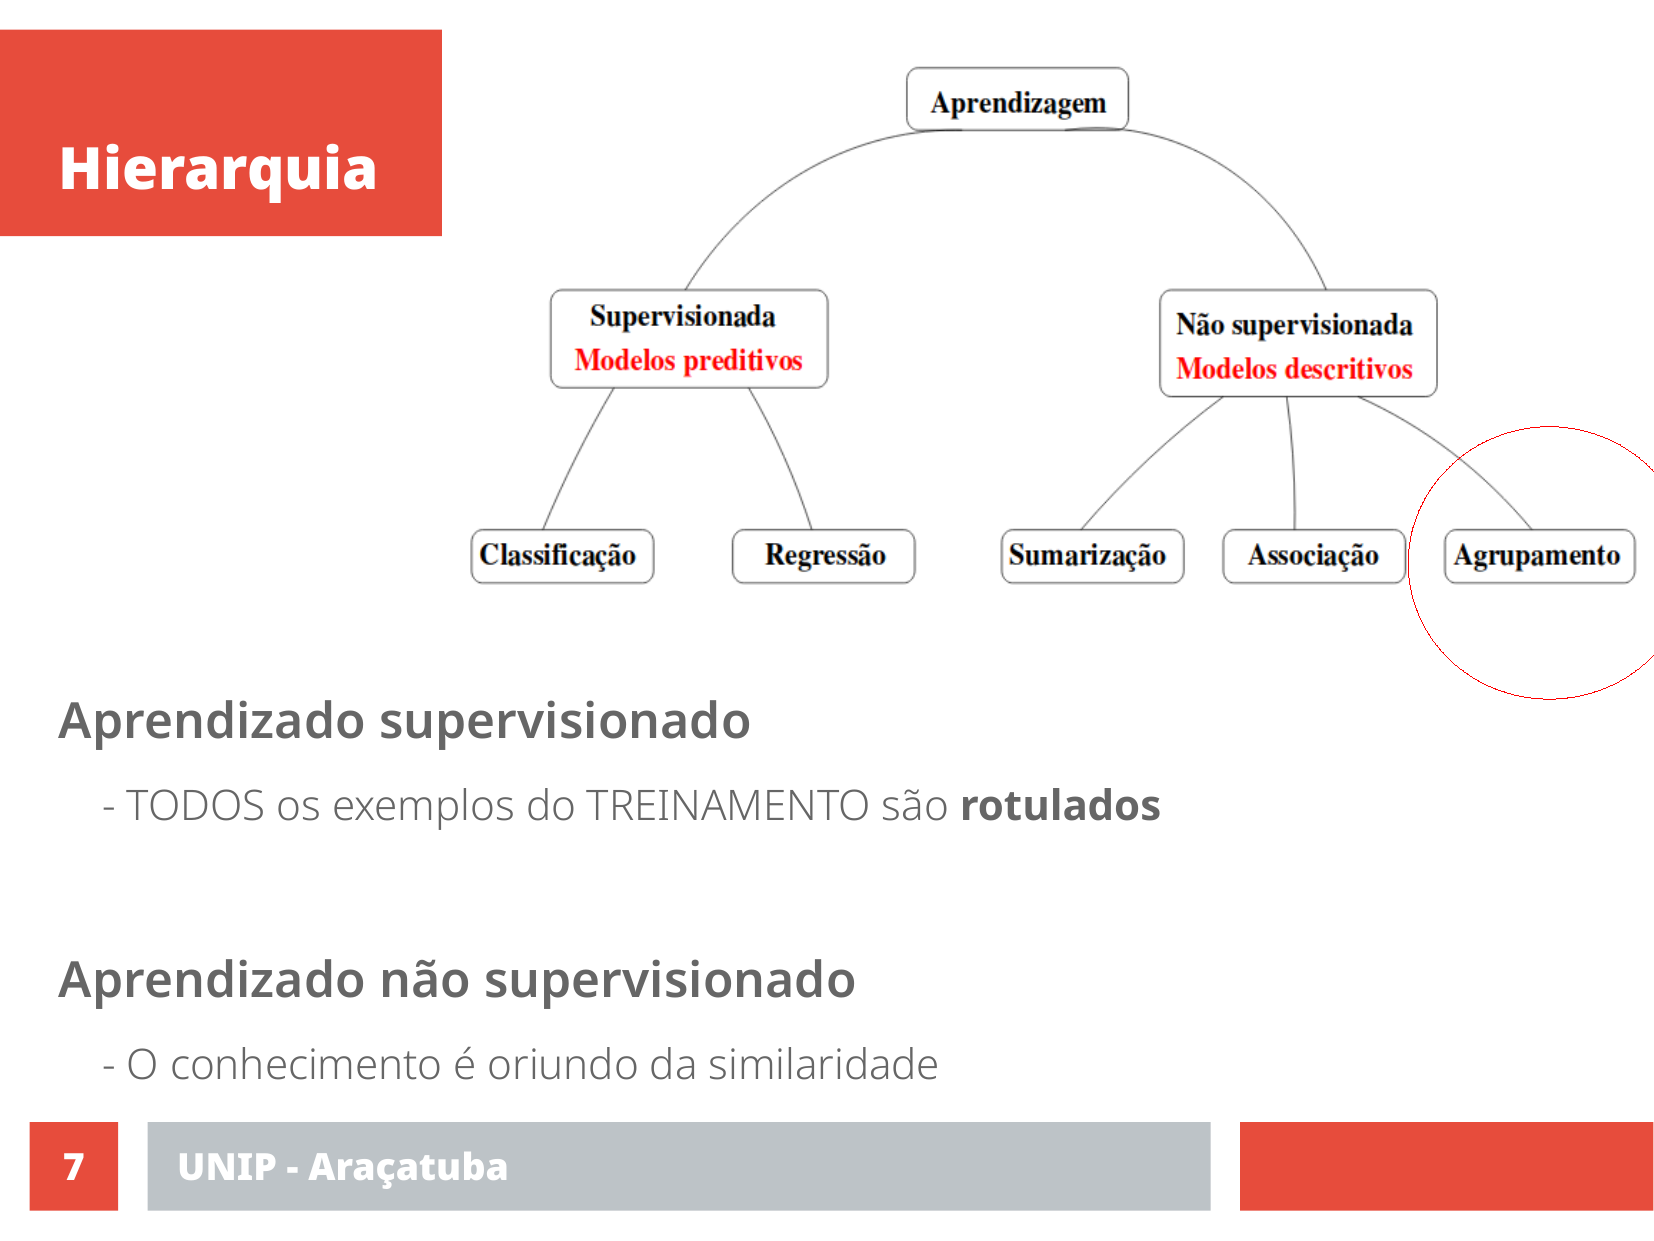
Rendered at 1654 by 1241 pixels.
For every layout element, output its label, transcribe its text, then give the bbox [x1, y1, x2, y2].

list Aprendizado supervisionado - TODOS os exemplos do TREINAMENTO são rotulados Aprendizado não supervisionado - O conhecimento é oriundo da similaridade [59, 324, 1565, 1093]
picture [442, 27, 1654, 636]
title Hierarquia [59, 59, 442, 207]
